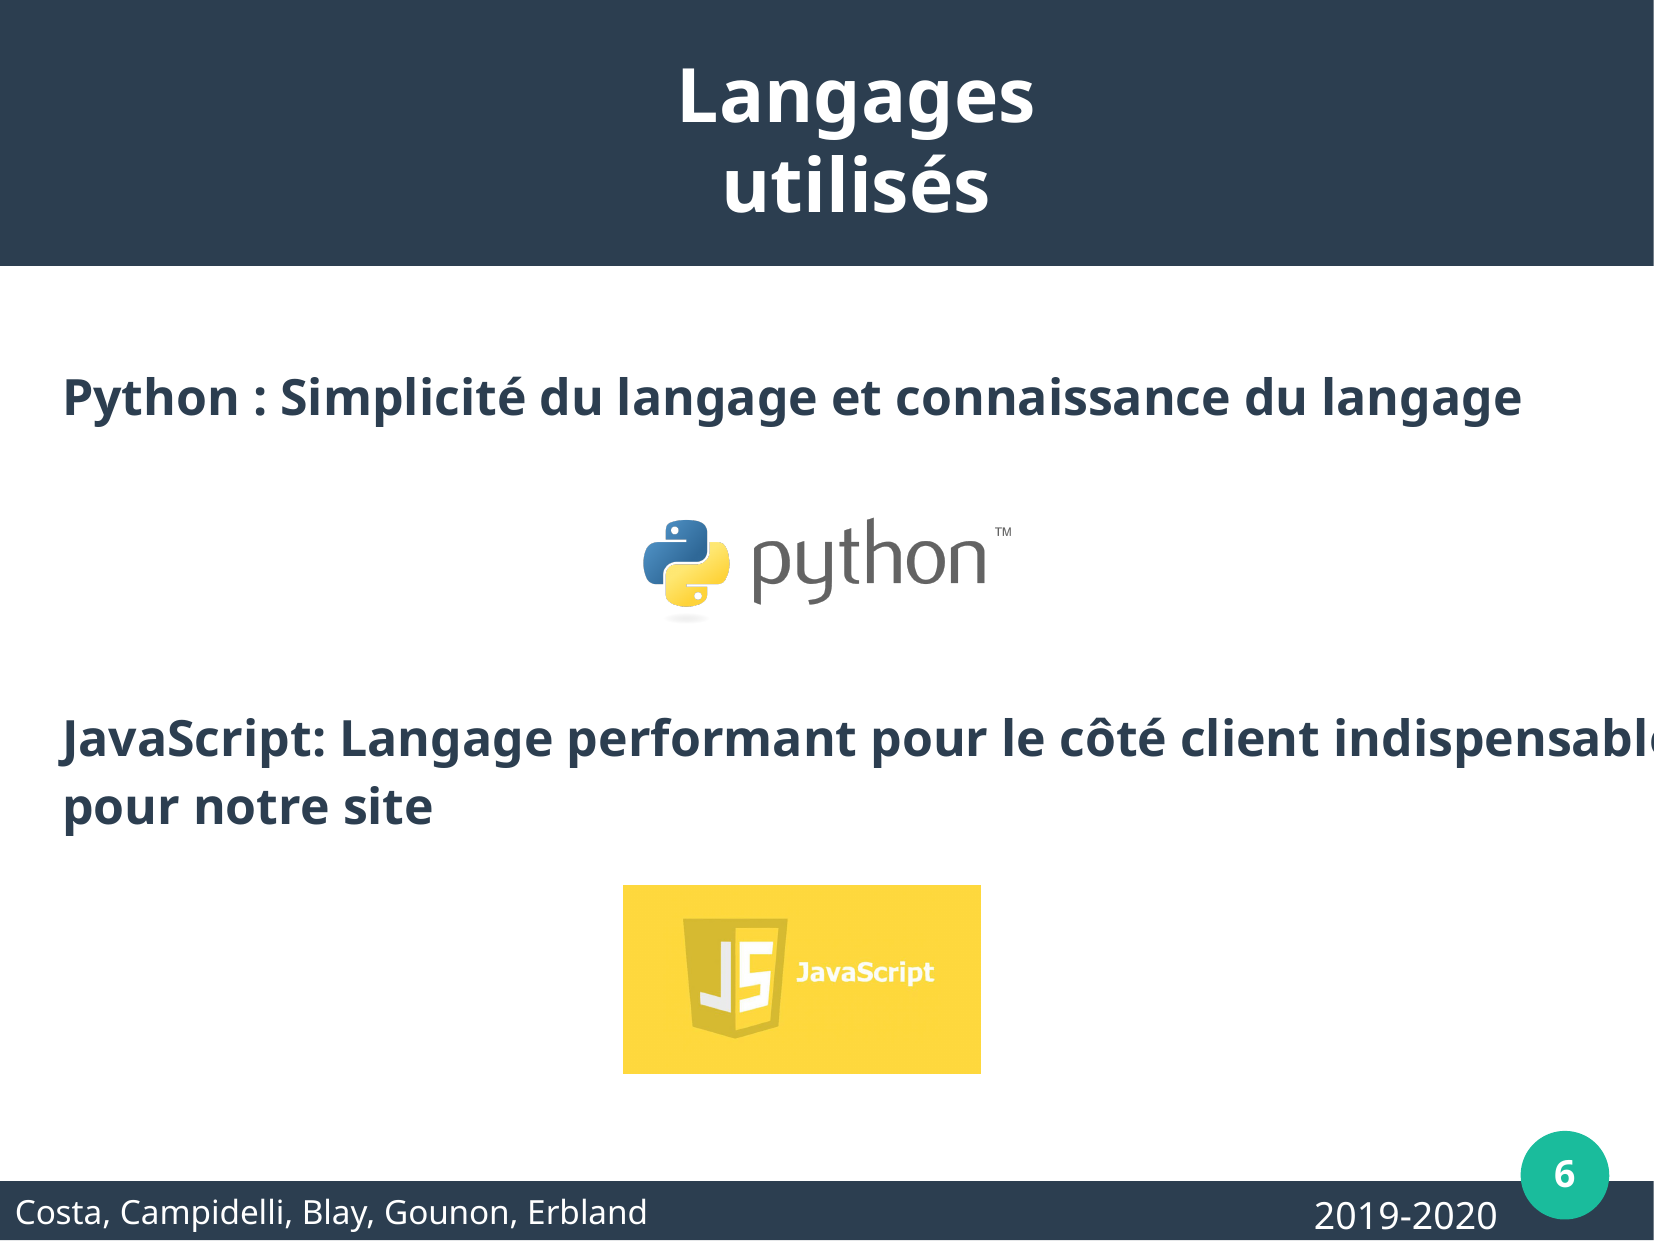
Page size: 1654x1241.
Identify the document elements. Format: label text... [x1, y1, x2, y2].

text_box Costa, Campidelli, Blay, Gounon, Erbland [1536, 1181, 1654, 1241]
text_box Costa, Campidelli, Blay, Gounon, Erbland [0, 1181, 1299, 1241]
picture [639, 515, 1015, 626]
text_box <numéro> [1505, 1116, 1625, 1181]
picture [623, 885, 981, 1074]
title Langages utilisés [649, 47, 1063, 205]
text_box Python : Simplicité du langage et connaissance du langage JavaScript: Langage performant pour le côté client indispensable pour notre site [47, 354, 1607, 835]
text_box 2019-2020 [1299, 1181, 1536, 1241]
